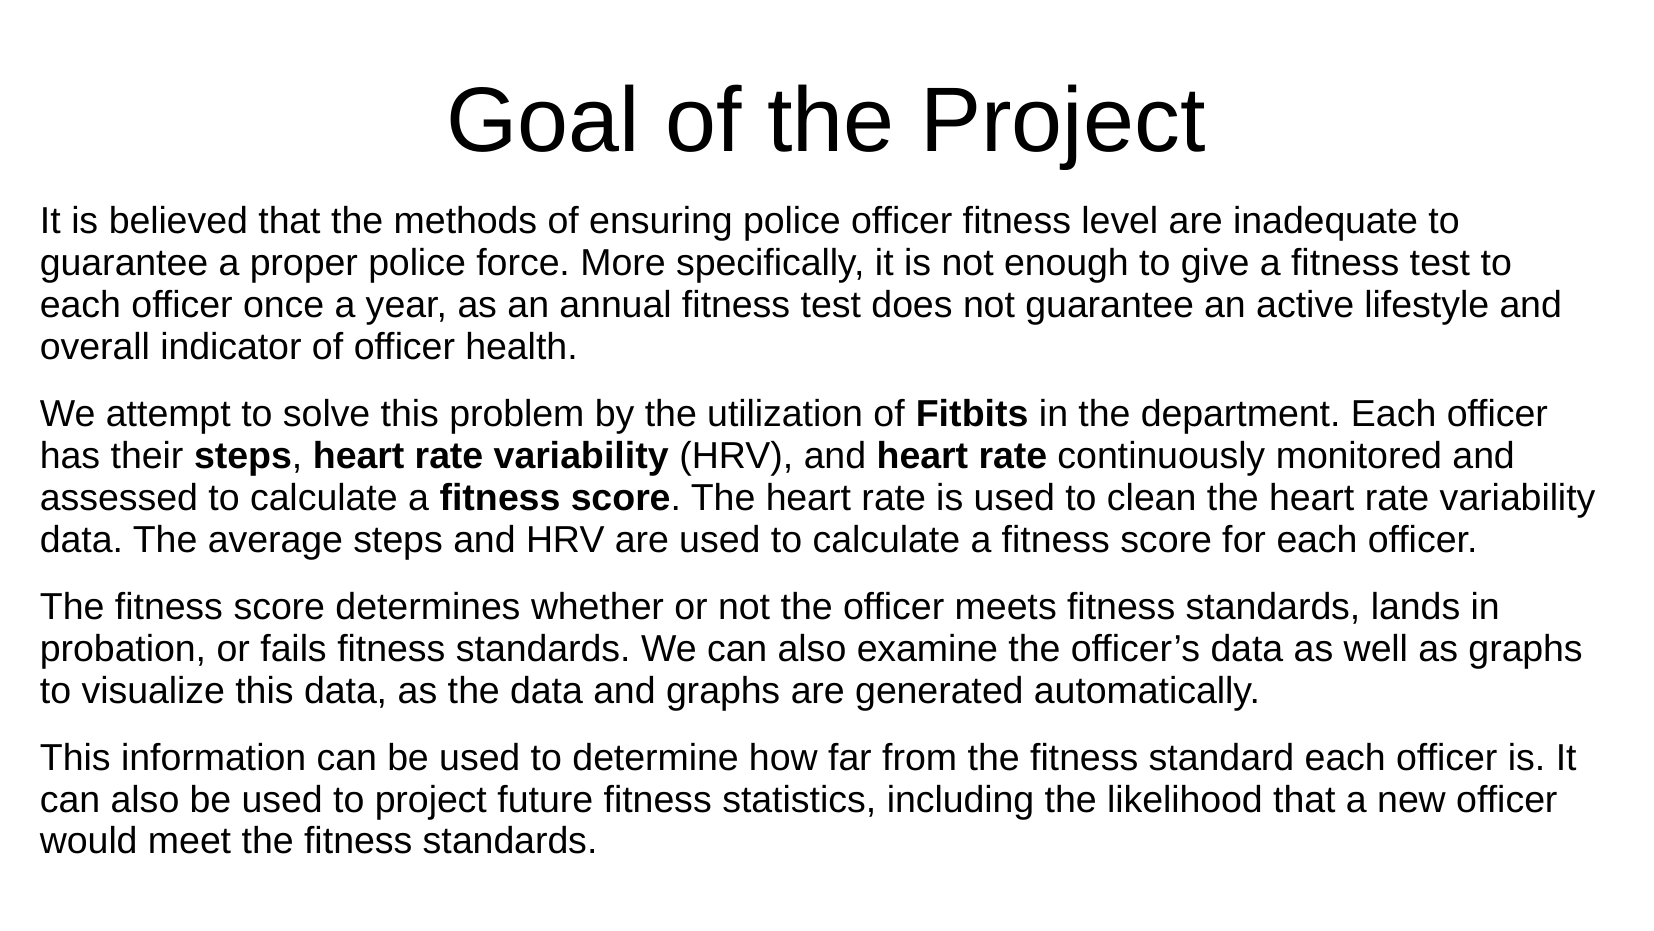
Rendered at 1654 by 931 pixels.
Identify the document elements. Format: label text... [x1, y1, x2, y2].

text_box It is believed that the methods of ensuring police officer fitness level are inadequate to guarantee a proper police force. More specifically, it is not enough to give a fitness test to each officer once a year, as an annual fitness test does not guarantee an active lifestyle and overall indicator of officer health. We attempt to solve this problem by the utilization of Fitbits in the department. Each officer has their steps, heart rate variability (HRV), and heart rate continuously monitored and assessed to calculate a fitness score. The heart rate is used to clean the heart rate variability data. The average steps and HRV are used to calculate a fitness score for each officer. The fitness score determines whether or not the officer meets fitness standards, lands in probation, or fails fitness standards. We can also examine the officer’s data as well as graphs to visualize this data, as the data and graphs are generated automatically. This information can be used to determine how far from the fitness standard each officer is. It can also be used to project future fitness statistics, including the likelihood that a new officer would meet the fitness standards. [25, 192, 1613, 931]
title Goal of the Project [82, 37, 1571, 192]
